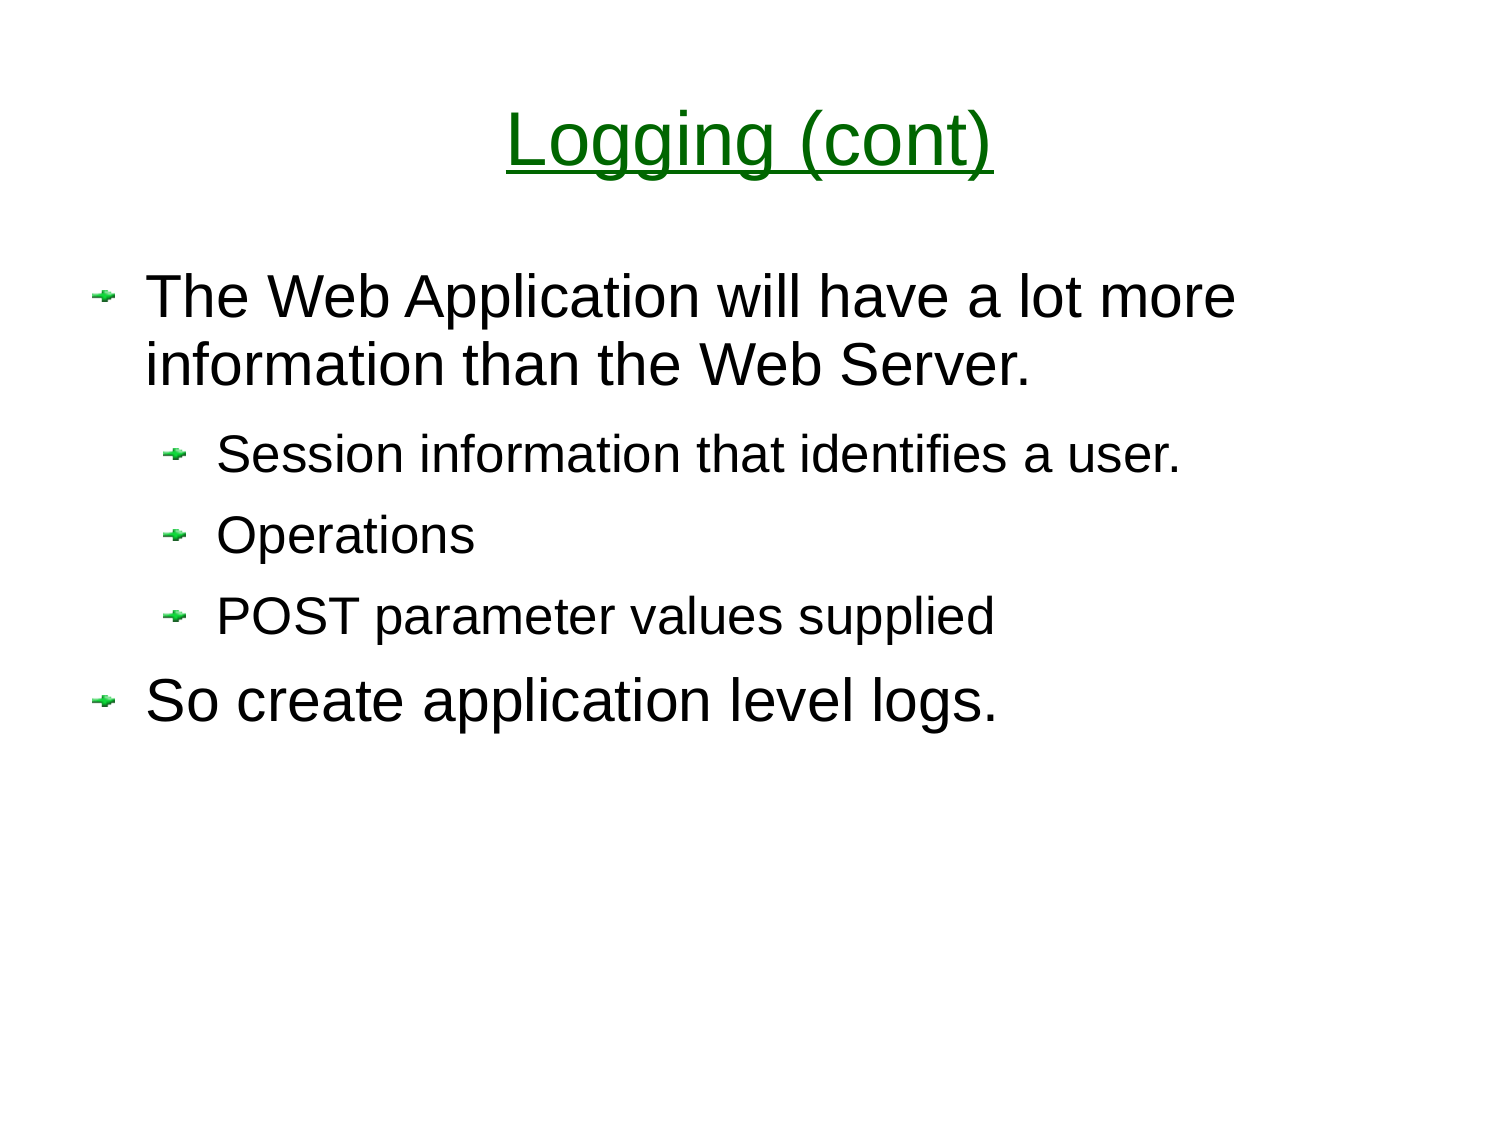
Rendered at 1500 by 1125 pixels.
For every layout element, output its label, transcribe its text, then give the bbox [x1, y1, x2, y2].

title Logging (cont) [75, 45, 1425, 233]
list The Web Application will have a lot more information than the Web Server. Session information that identifies a user. Operations POST parameter values supplied So create application level logs. [75, 262, 1425, 1006]
